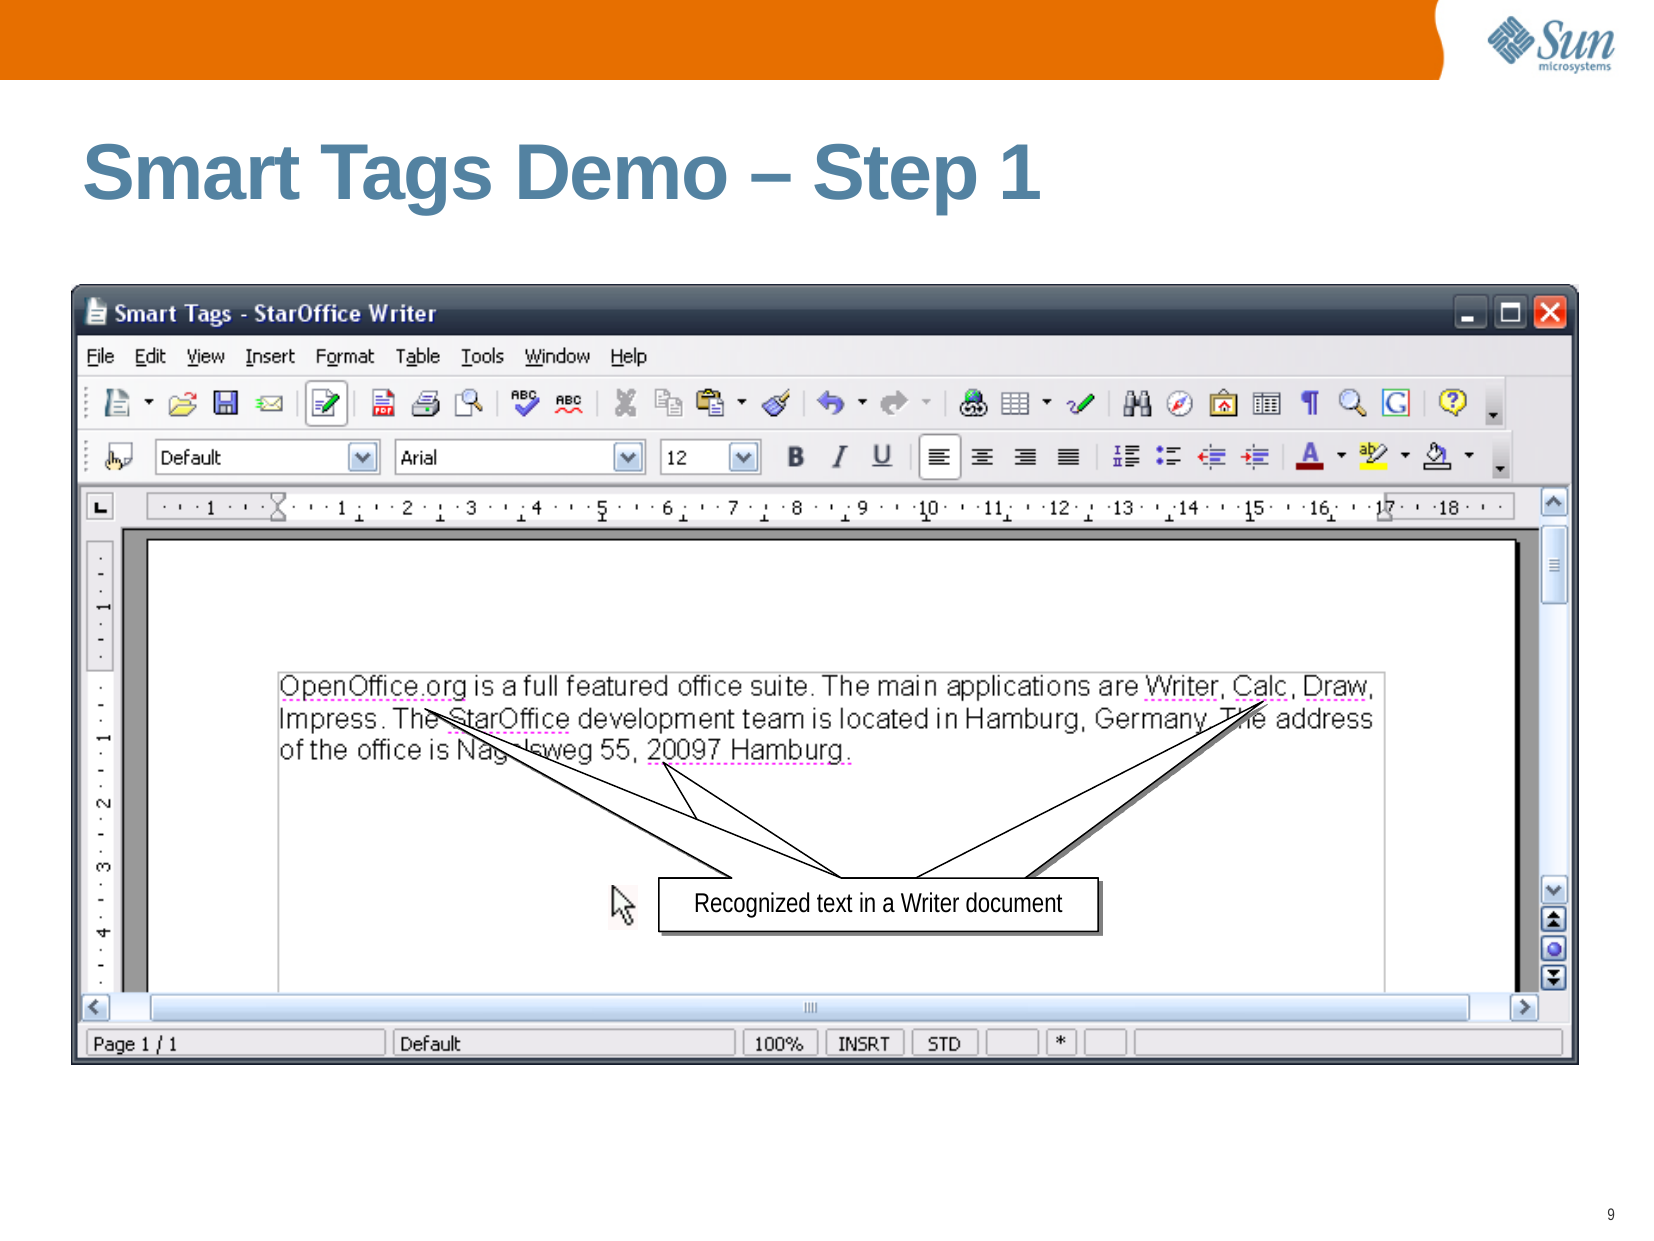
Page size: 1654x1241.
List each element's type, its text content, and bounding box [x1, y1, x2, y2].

text_box Recognized text in a Writer document [424, 708, 1099, 932]
text_box Recognized text in a Writer document [915, 701, 1264, 878]
text_box Recognized text in a Writer document [663, 762, 840, 877]
title Smart Tags Demo – Step 1 [82, 135, 1585, 250]
picture [0, 0, 1654, 80]
picture [71, 284, 1579, 1065]
